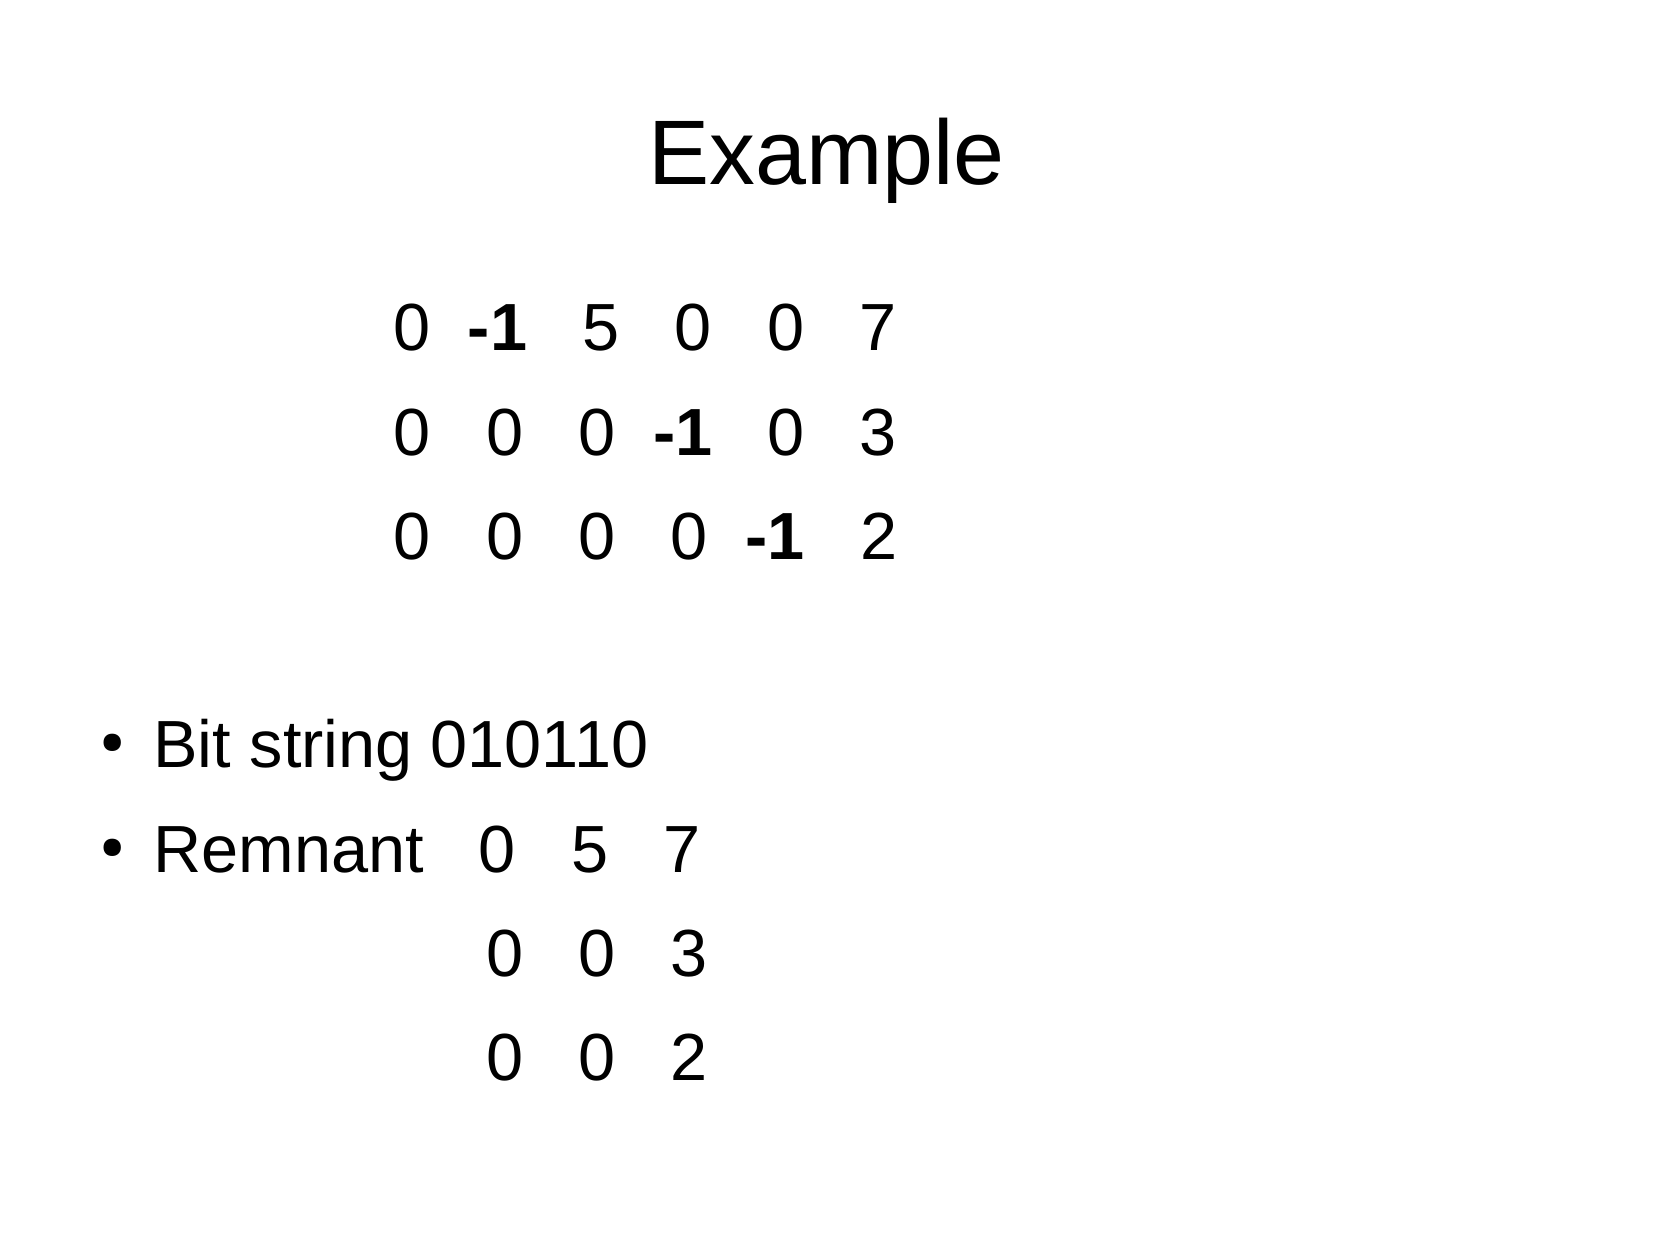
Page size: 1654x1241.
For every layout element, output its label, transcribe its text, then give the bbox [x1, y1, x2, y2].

title Example [82, 49, 1571, 257]
list 0 -1 5 0 0 7 0 0 0 -1 0 3 0 0 0 0 -1 2 Bit string 010110 Remnant 0 5 7 0 0 3 0 0 2 [82, 290, 1571, 1109]
